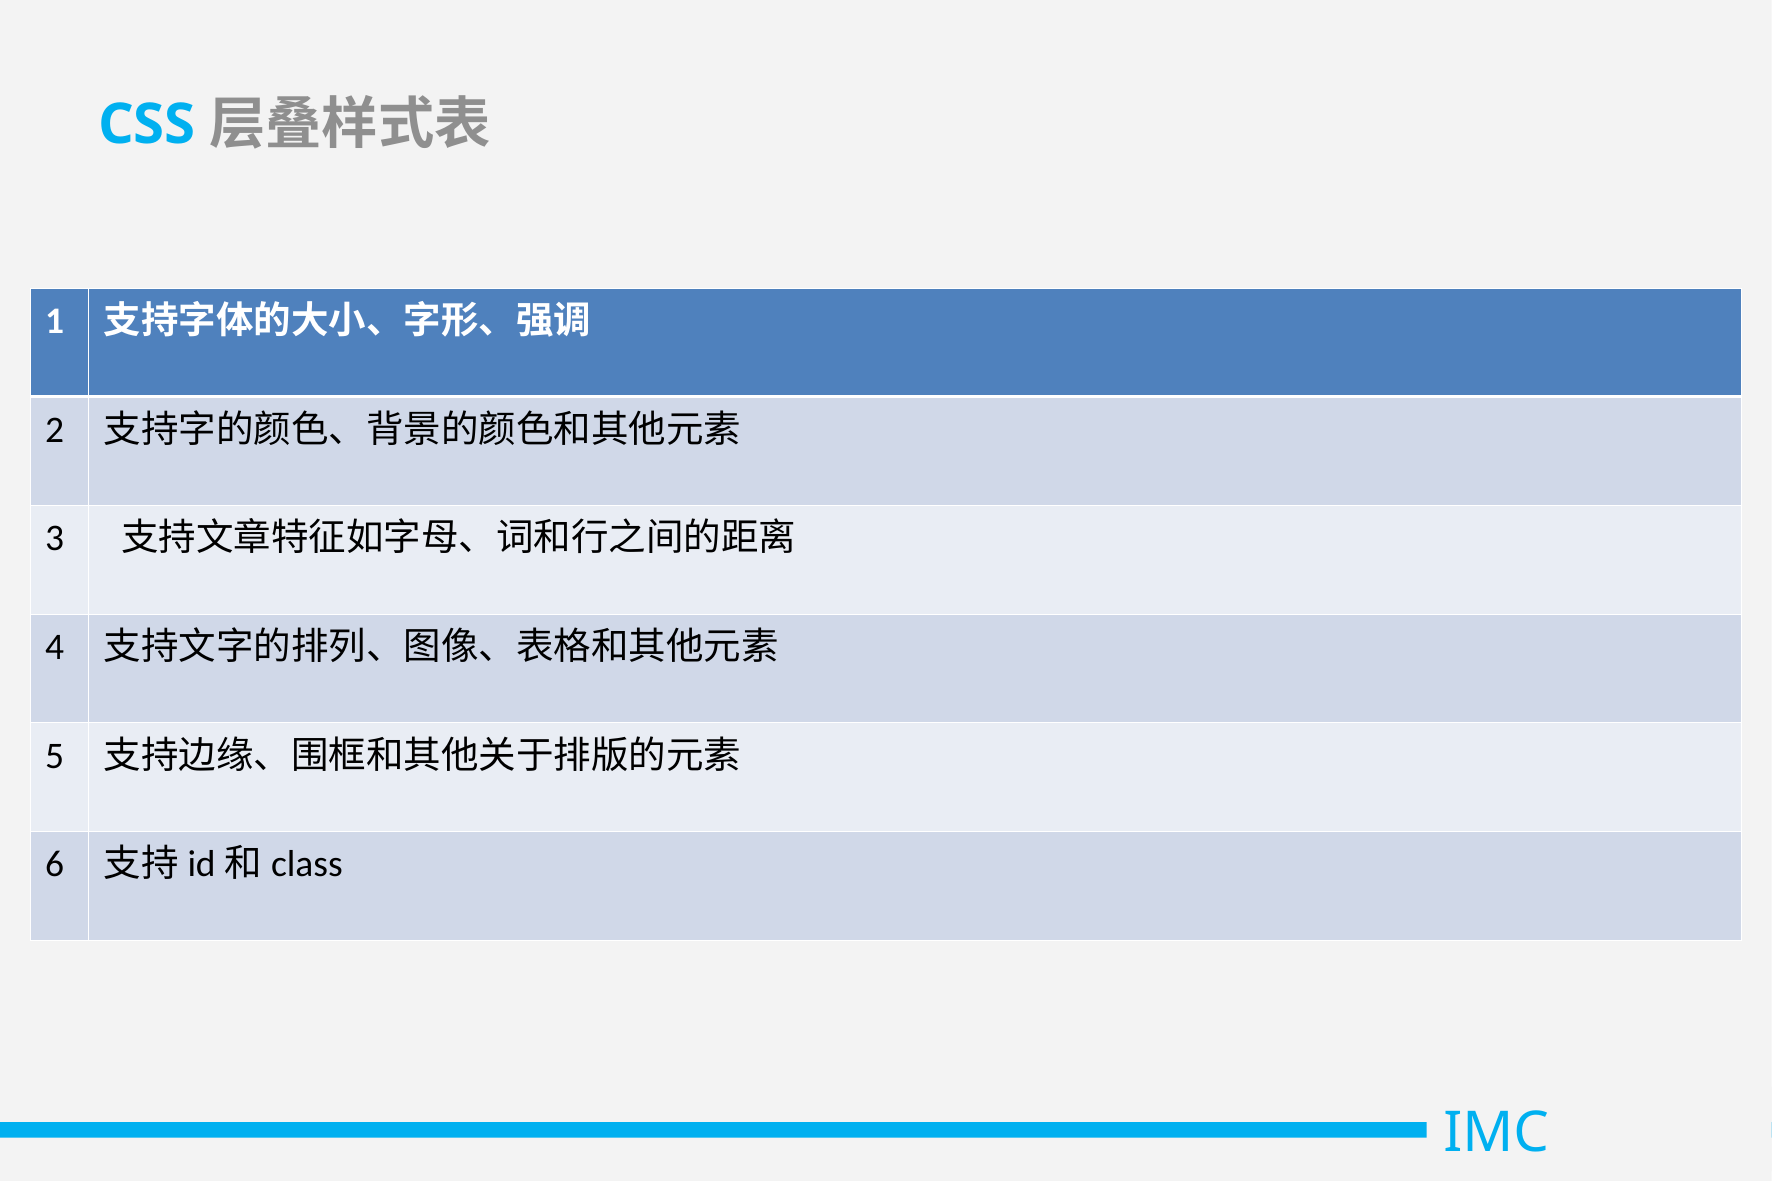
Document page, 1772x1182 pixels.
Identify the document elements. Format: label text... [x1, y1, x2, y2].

table_header 支持字体的大小、字形、强调 [89, 289, 1741, 395]
table_cell 6 [31, 832, 88, 940]
table_cell 3 [31, 506, 88, 614]
table_header 1 [31, 289, 88, 395]
table_cell 4 [31, 615, 88, 722]
table_cell 支持文章特征如字母、词和行之间的距离 [89, 506, 1741, 614]
table_cell 2 [31, 398, 88, 505]
table_cell 支持边缘、围框和其他关于排版的元素 [89, 723, 1741, 831]
table_cell 支持文字的排列、图像、表格和其他元素 [89, 615, 1741, 722]
table_cell 支持id和class [89, 832, 1741, 940]
table_cell 支持字的颜色、背景的颜色和其他元素 [89, 398, 1741, 505]
table_cell 5 [31, 723, 88, 831]
title CSS层叠样式表 [81, 73, 1676, 168]
